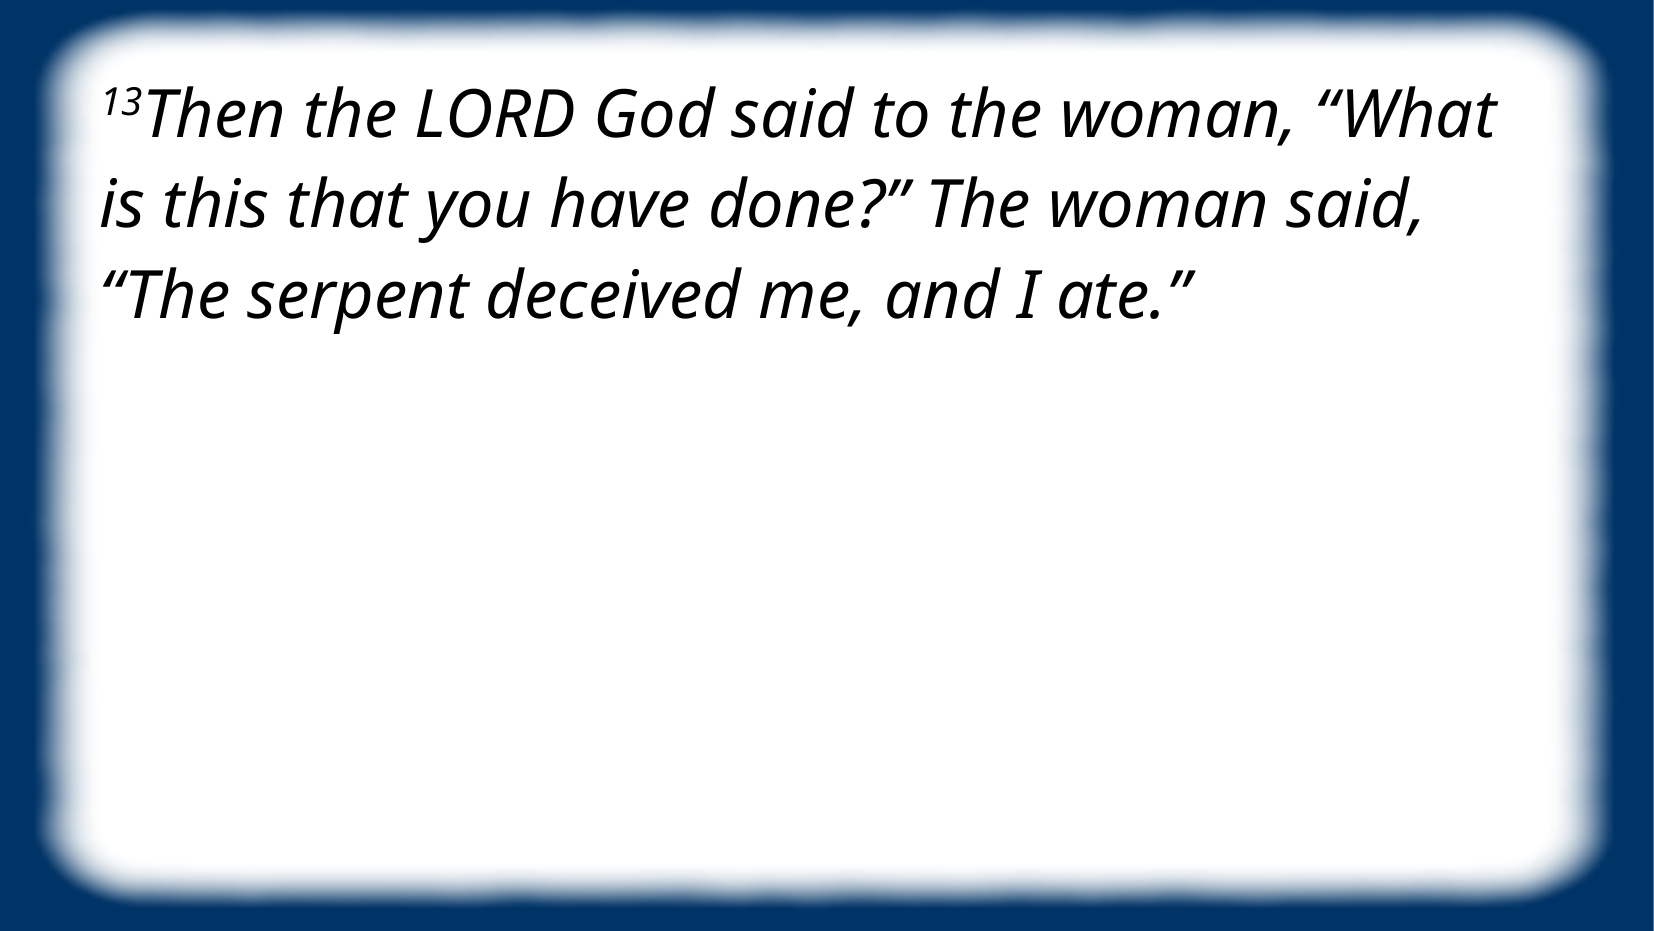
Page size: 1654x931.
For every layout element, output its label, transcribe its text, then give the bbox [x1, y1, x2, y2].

picture [0, 0, 1654, 931]
text_box 13Then the LORD God said to the woman, “What is this that you have done?” The woman said, “The serpent deceived me, and I ate.” [84, 58, 1555, 344]
